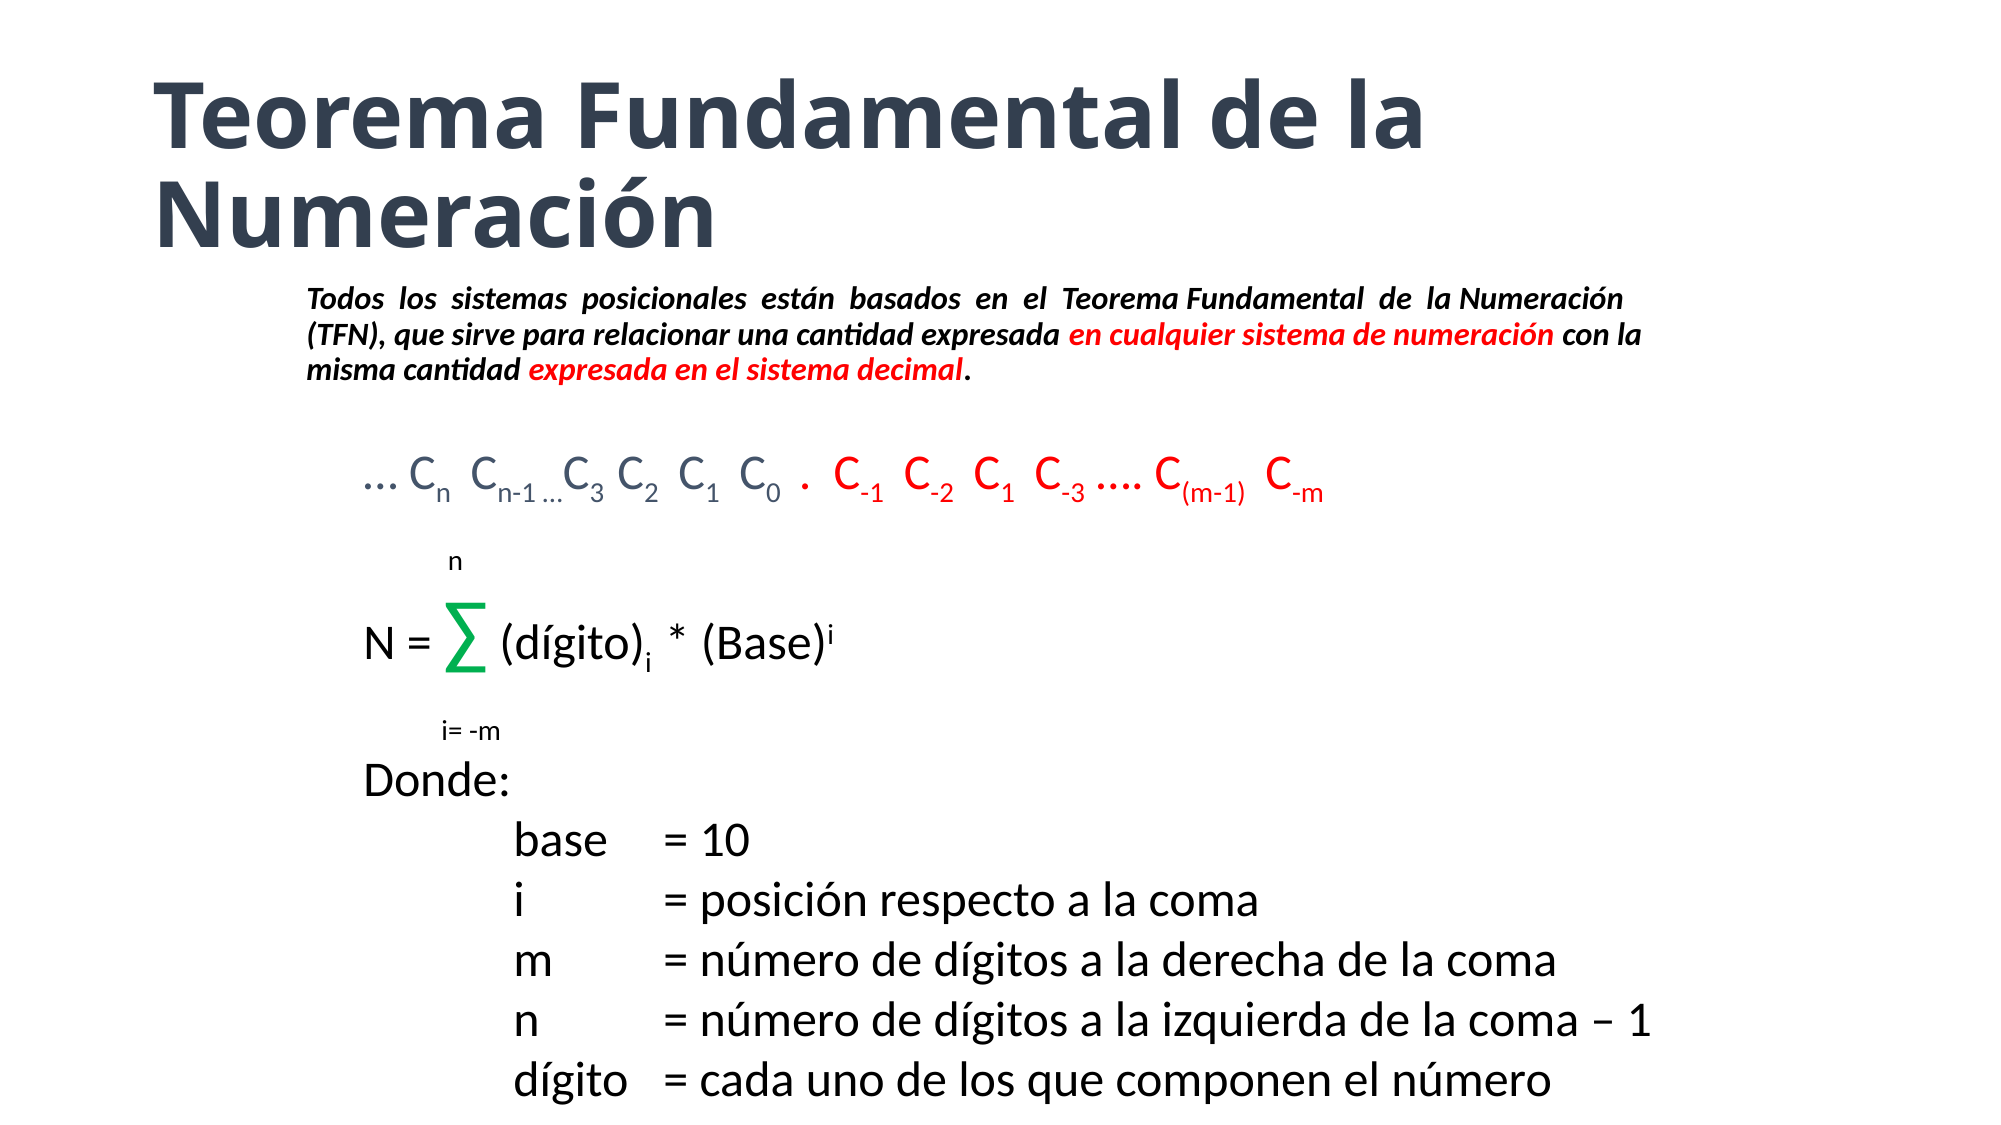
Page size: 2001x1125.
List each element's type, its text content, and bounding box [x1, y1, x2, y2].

text_box … Cn Cn-1 …C3 C2 C1 C0 . C-1 C-2 C1 C-3 …. C(m-1) C-m n N = ∑ (dígito)i * (Base)i i= -m Donde: base = 10 i = posición respecto a la coma m = número de dígitos a la derecha de la coma n = número de dígitos a la izquierda de la coma – 1 dígito = cada uno de los que componen el número [348, 432, 1674, 1114]
list Todos los sistemas posicionales están basados en el Teorema Fundamental de la Numeración (TFN), que sirve para relacionar una cantidad expresada en cualquier sistema de numeración con la misma cantidad expresada en el sistema decimal. [291, 274, 1733, 468]
title Teorema Fundamental de la Numeración [137, 59, 1863, 278]
